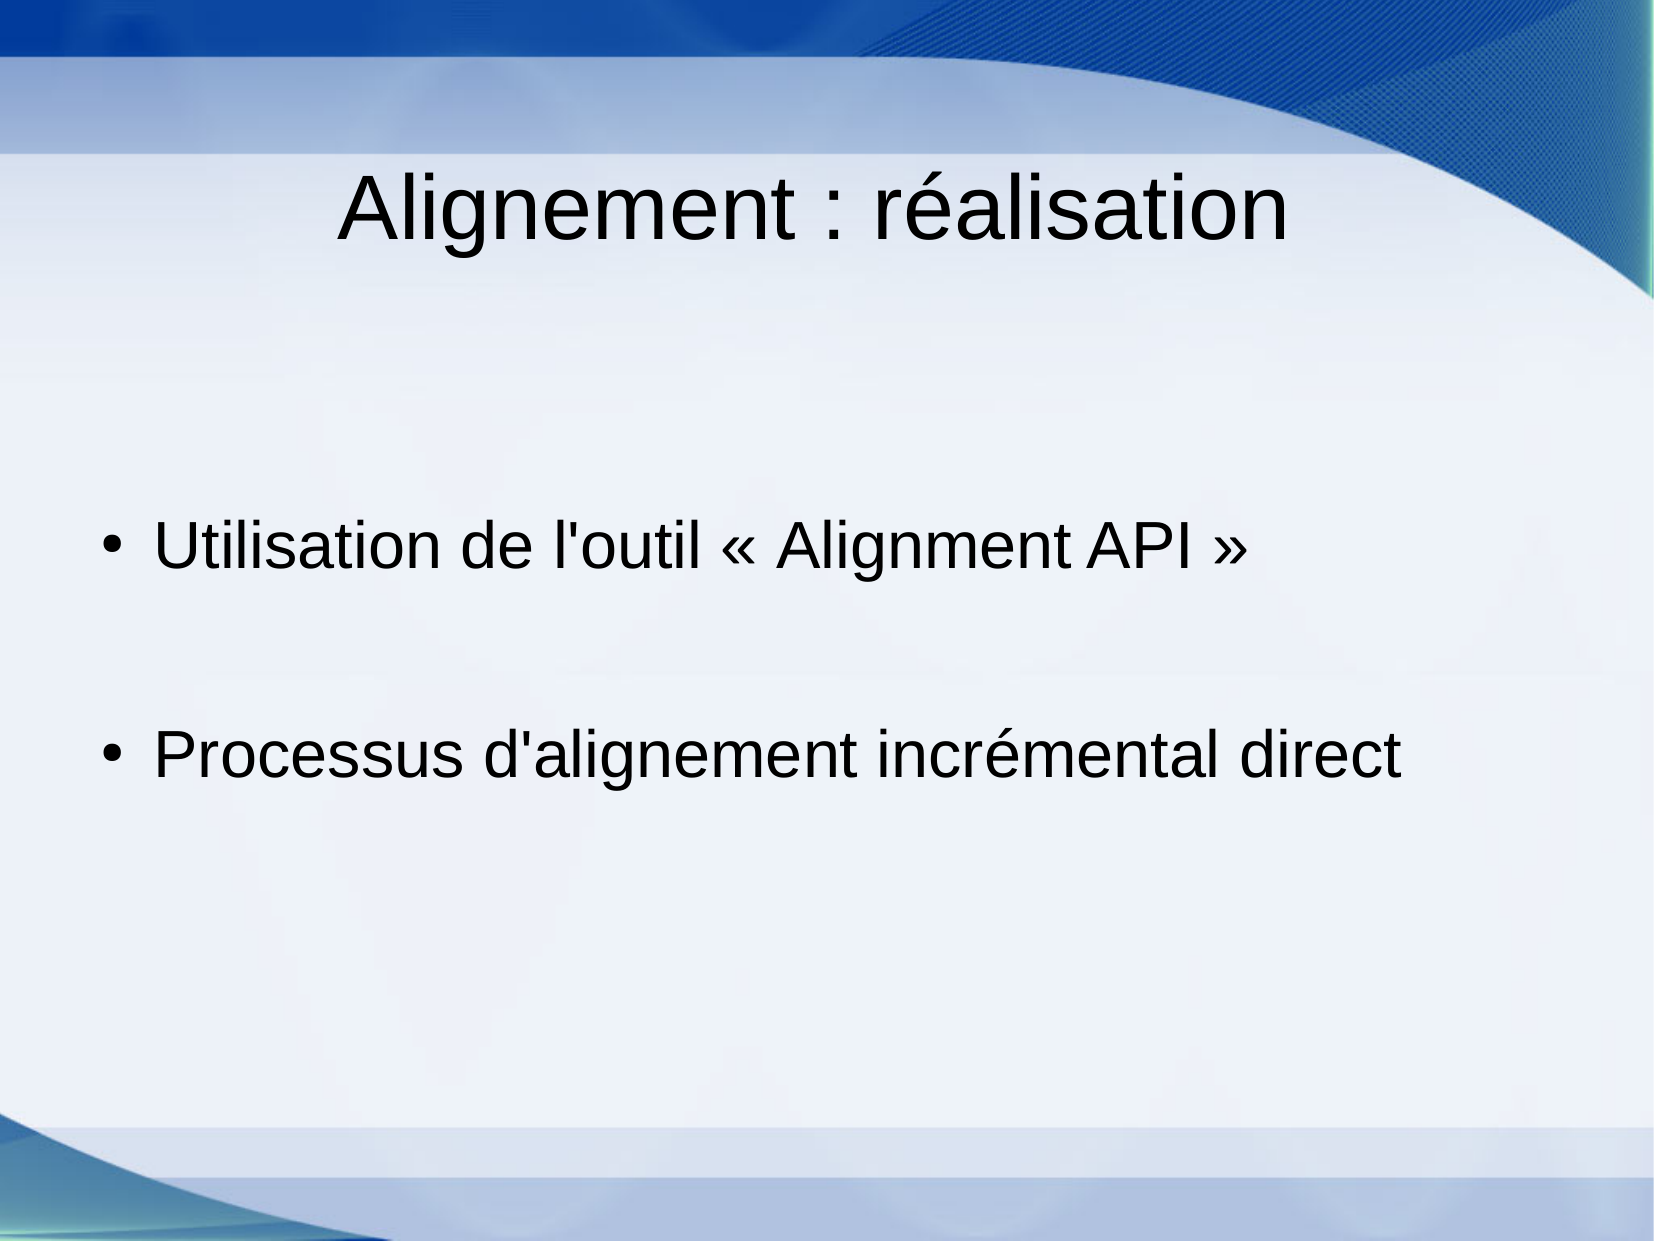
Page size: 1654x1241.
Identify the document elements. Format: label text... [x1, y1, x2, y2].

list Utilisation de l'outil « Alignment API » Processus d'alignement incrémental direct [82, 290, 1538, 1010]
picture [0, 0, 1654, 1241]
title Alignement : réalisation [70, 155, 1560, 260]
